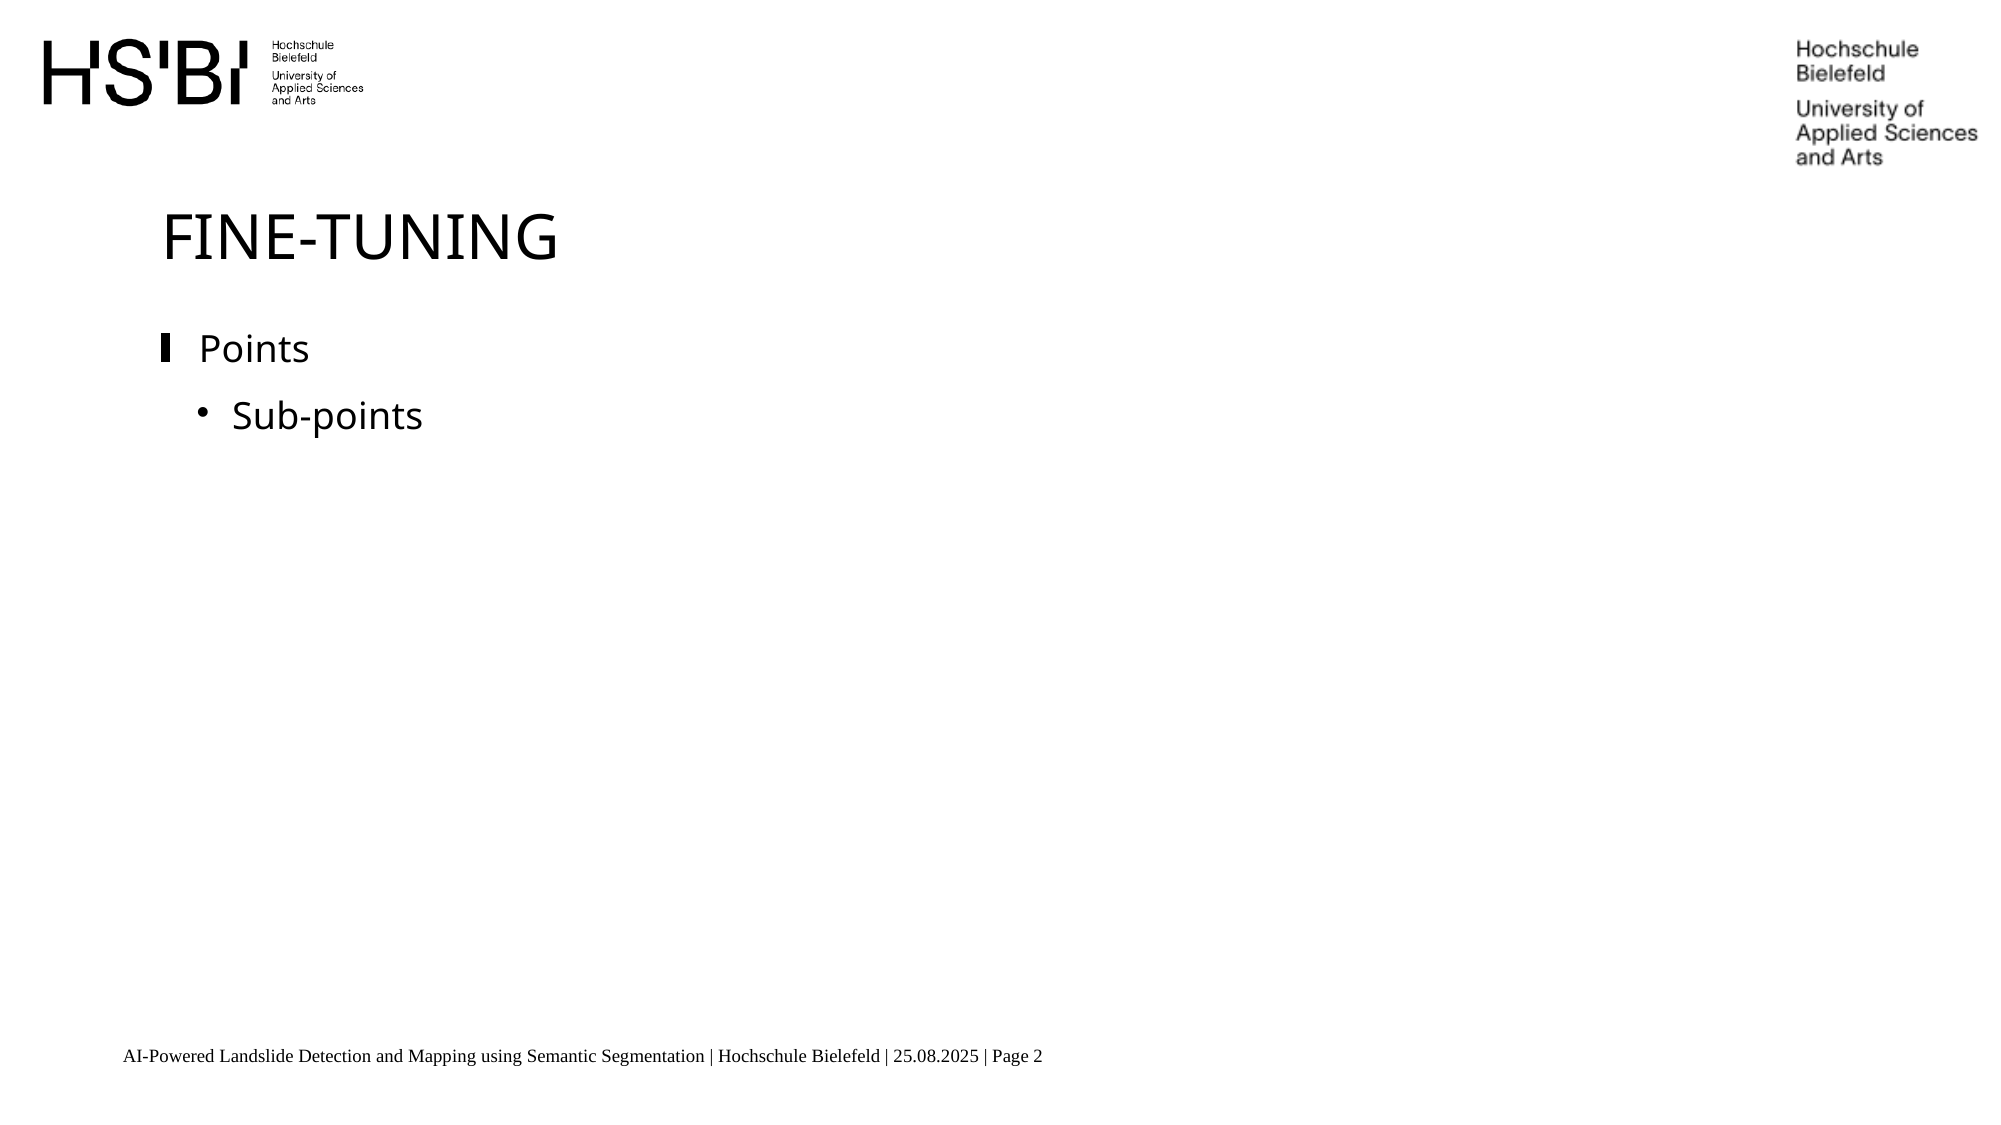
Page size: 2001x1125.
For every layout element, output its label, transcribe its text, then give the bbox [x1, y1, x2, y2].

text_box AI-Powered Landslide Detection and Mapping using Semantic Segmentation | Hochschule Bielefeld | 25.08.2025 | Page 2 [108, 1036, 1108, 1074]
text_box Points Sub-points [161, 302, 1797, 1029]
text_box fine-tuning [161, 205, 1797, 278]
